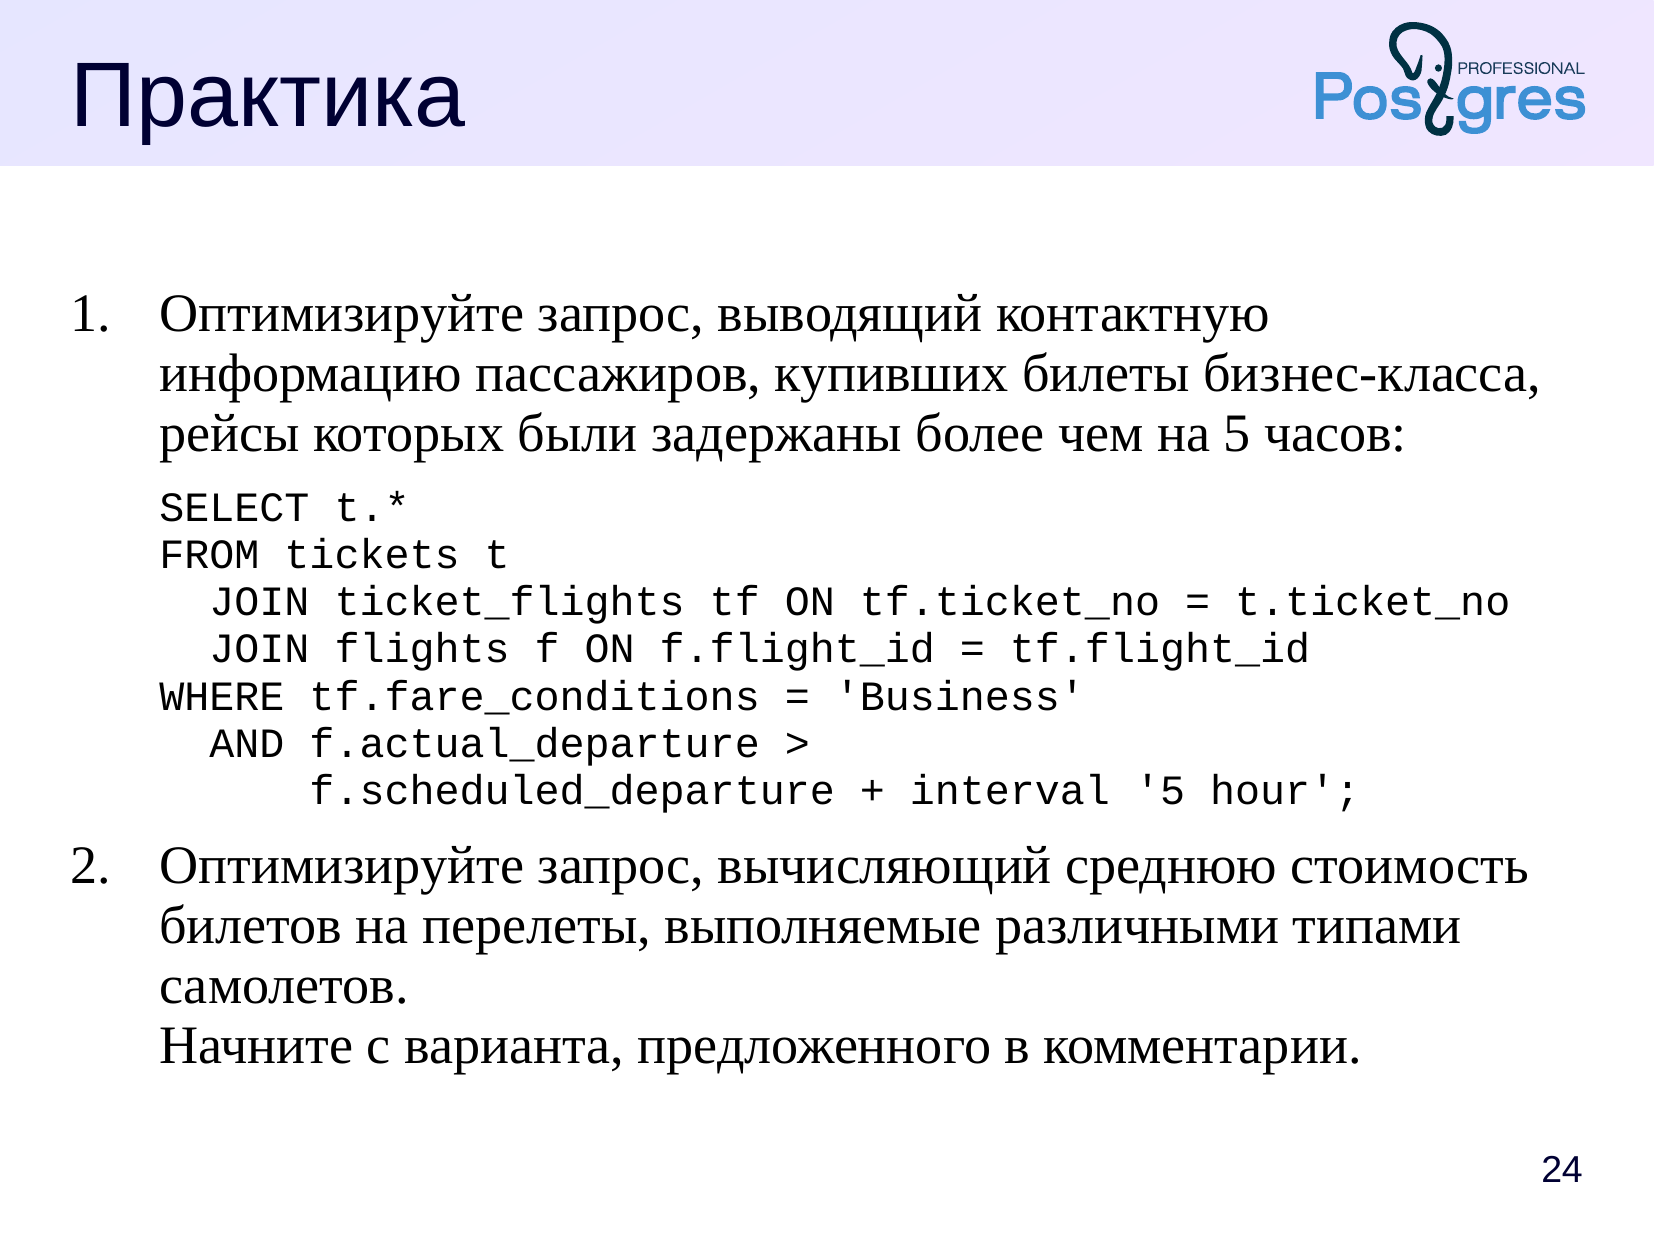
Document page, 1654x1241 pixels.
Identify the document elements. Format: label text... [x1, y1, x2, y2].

title Практика [70, 43, 1241, 147]
list Оптимизируйте запрос, выводящий контактную информацию пассажиров, купивших билеты бизнес-класса, рейсы которых были задержаны более чем на 5 часов: SELECT t.* FROM tickets t JOIN ticket_flights tf ON tf.ticket_no = t.ticket_no JOIN flights f ON f.flight_id = tf.flight_id WHERE tf.fare_conditions = 'Business' AND f.actual_departure > f.scheduled_departure + interval '5 hour'; Оптимизируйте запрос, вычисляющий среднюю стоимость билетов на перелеты, выполняемые различными типами самолетов. Начните с варианта, предложенного в комментарии. [70, 283, 1583, 1134]
